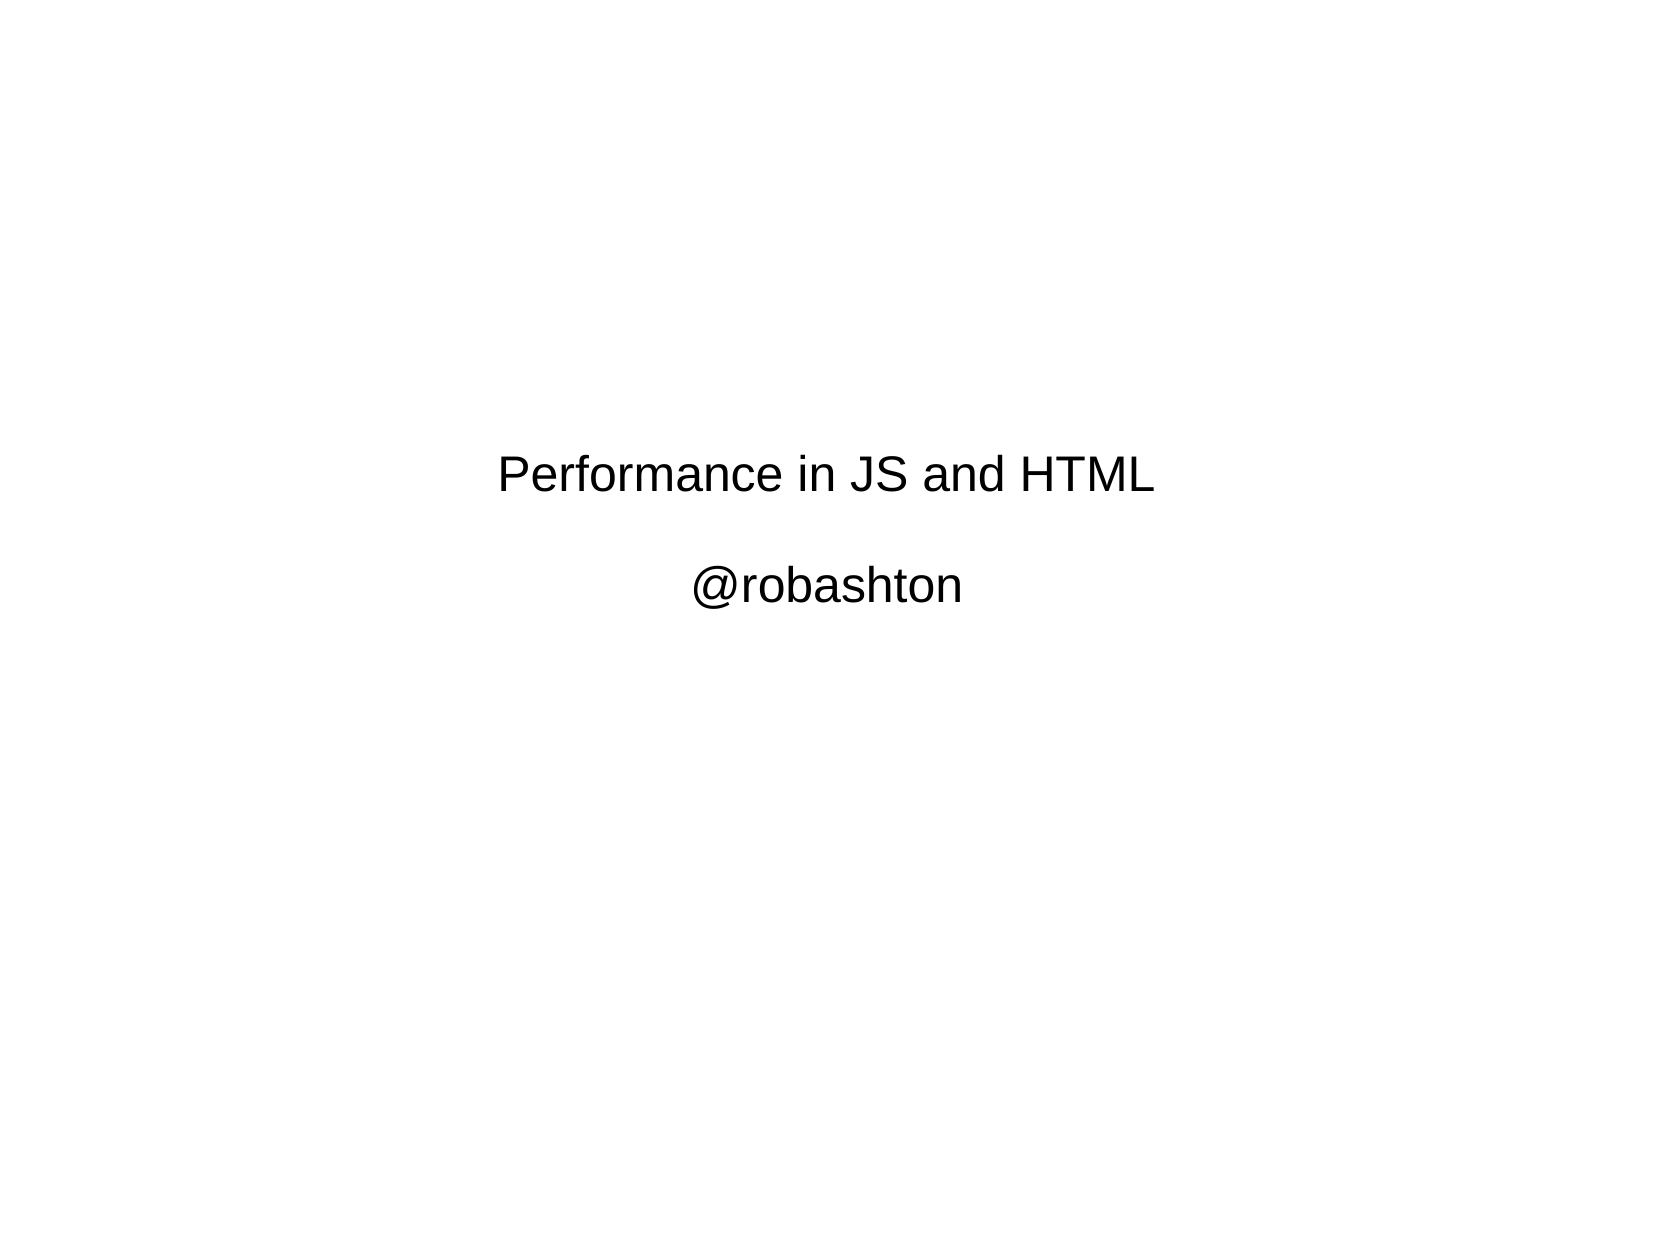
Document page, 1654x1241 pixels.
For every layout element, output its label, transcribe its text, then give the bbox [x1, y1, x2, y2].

subtitle Performance in JS and HTML @robashton [82, 49, 1571, 1010]
